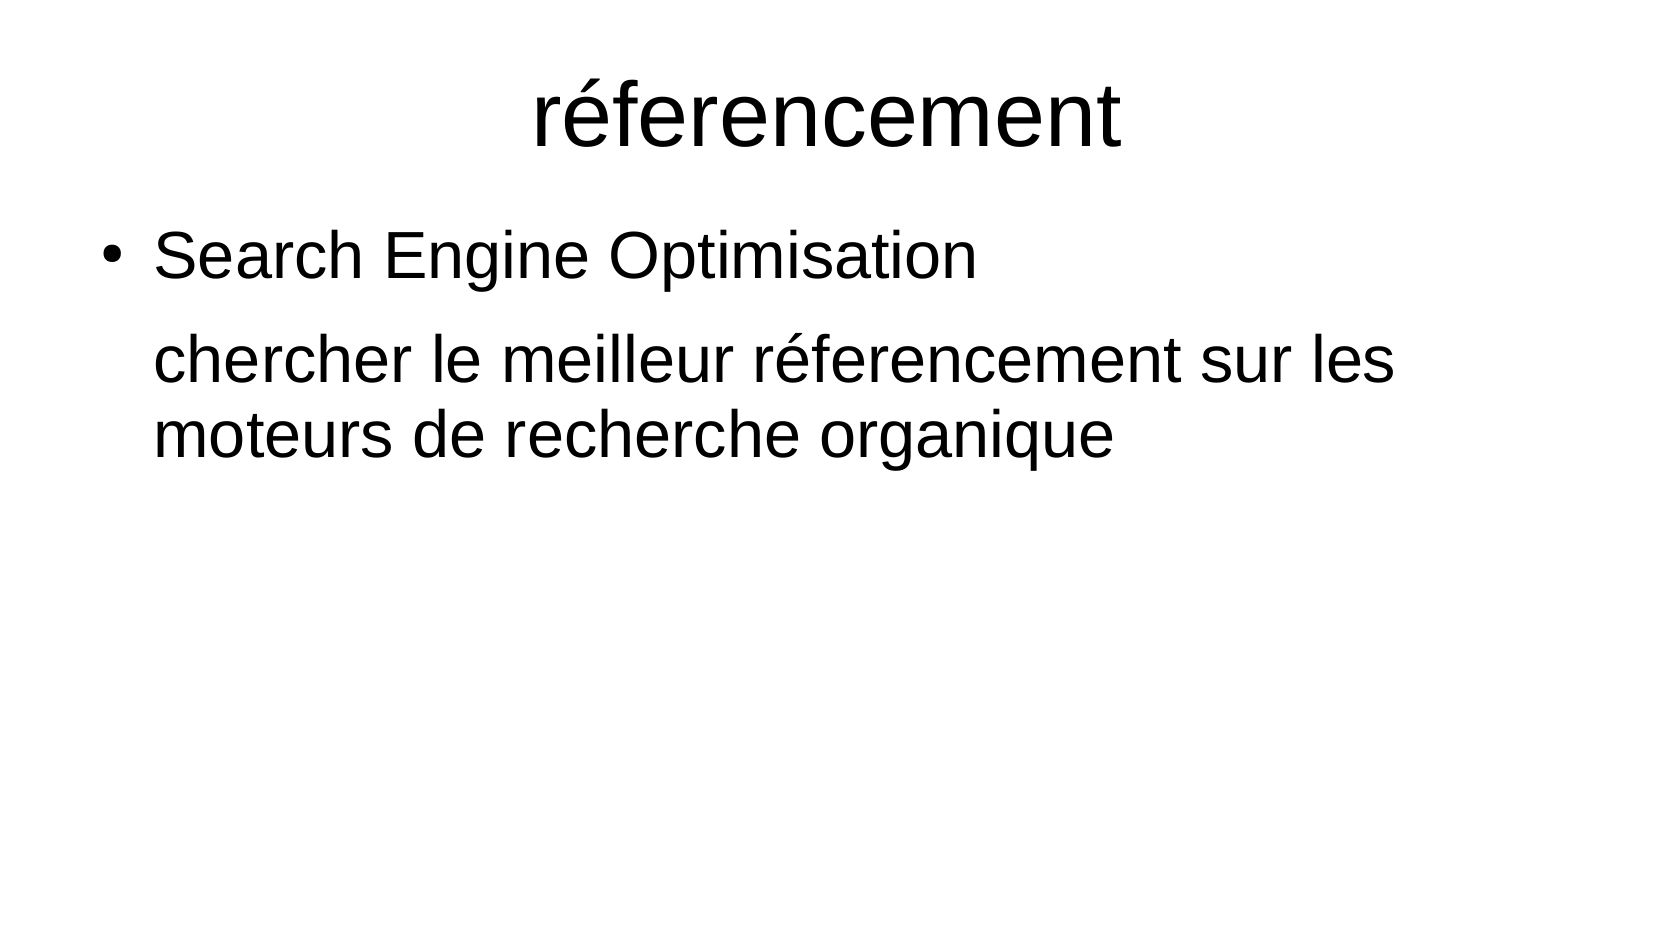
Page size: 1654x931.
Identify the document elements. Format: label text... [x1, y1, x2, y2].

title réferencement [82, 37, 1571, 193]
list Search Engine Optimisation chercher le meilleur réferencement sur les moteurs de recherche organique [82, 217, 1571, 758]
